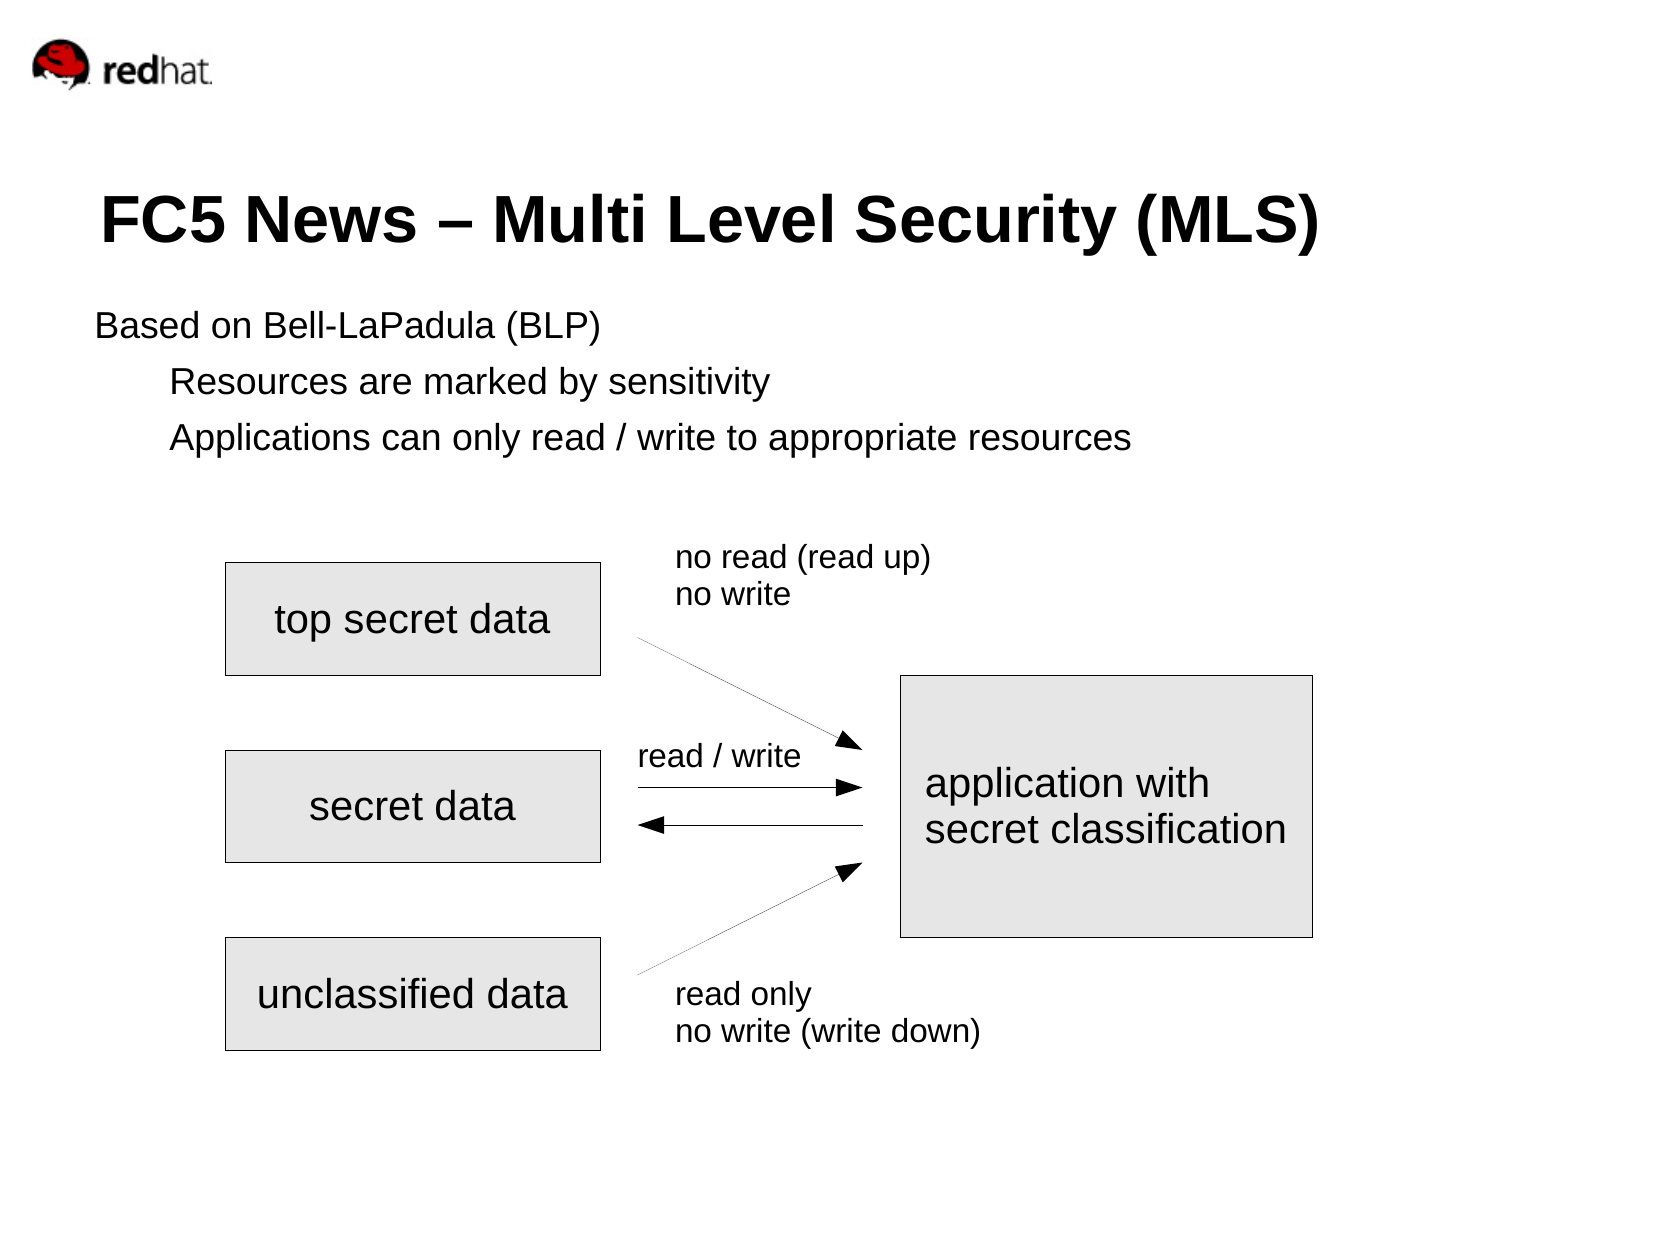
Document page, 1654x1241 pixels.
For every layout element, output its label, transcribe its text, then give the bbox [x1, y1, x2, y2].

text_box no read (read up) no write [675, 538, 938, 638]
text_box read only no write (write down) [675, 975, 1013, 1088]
text_box read / write [637, 737, 826, 788]
title FC5 News – Multi Level Security (MLS) [100, 164, 1506, 275]
text_box top secret data [225, 562, 601, 676]
text_box unclassified data [225, 937, 601, 1051]
list Based on Bell-LaPadula (BLP) Resources are marked by sensitivity Applications can only read / write to appropriate resources [94, 304, 1500, 1174]
text_box application with secret classification [900, 675, 1313, 938]
text_box secret data [225, 750, 601, 863]
picture [31, 37, 212, 98]
